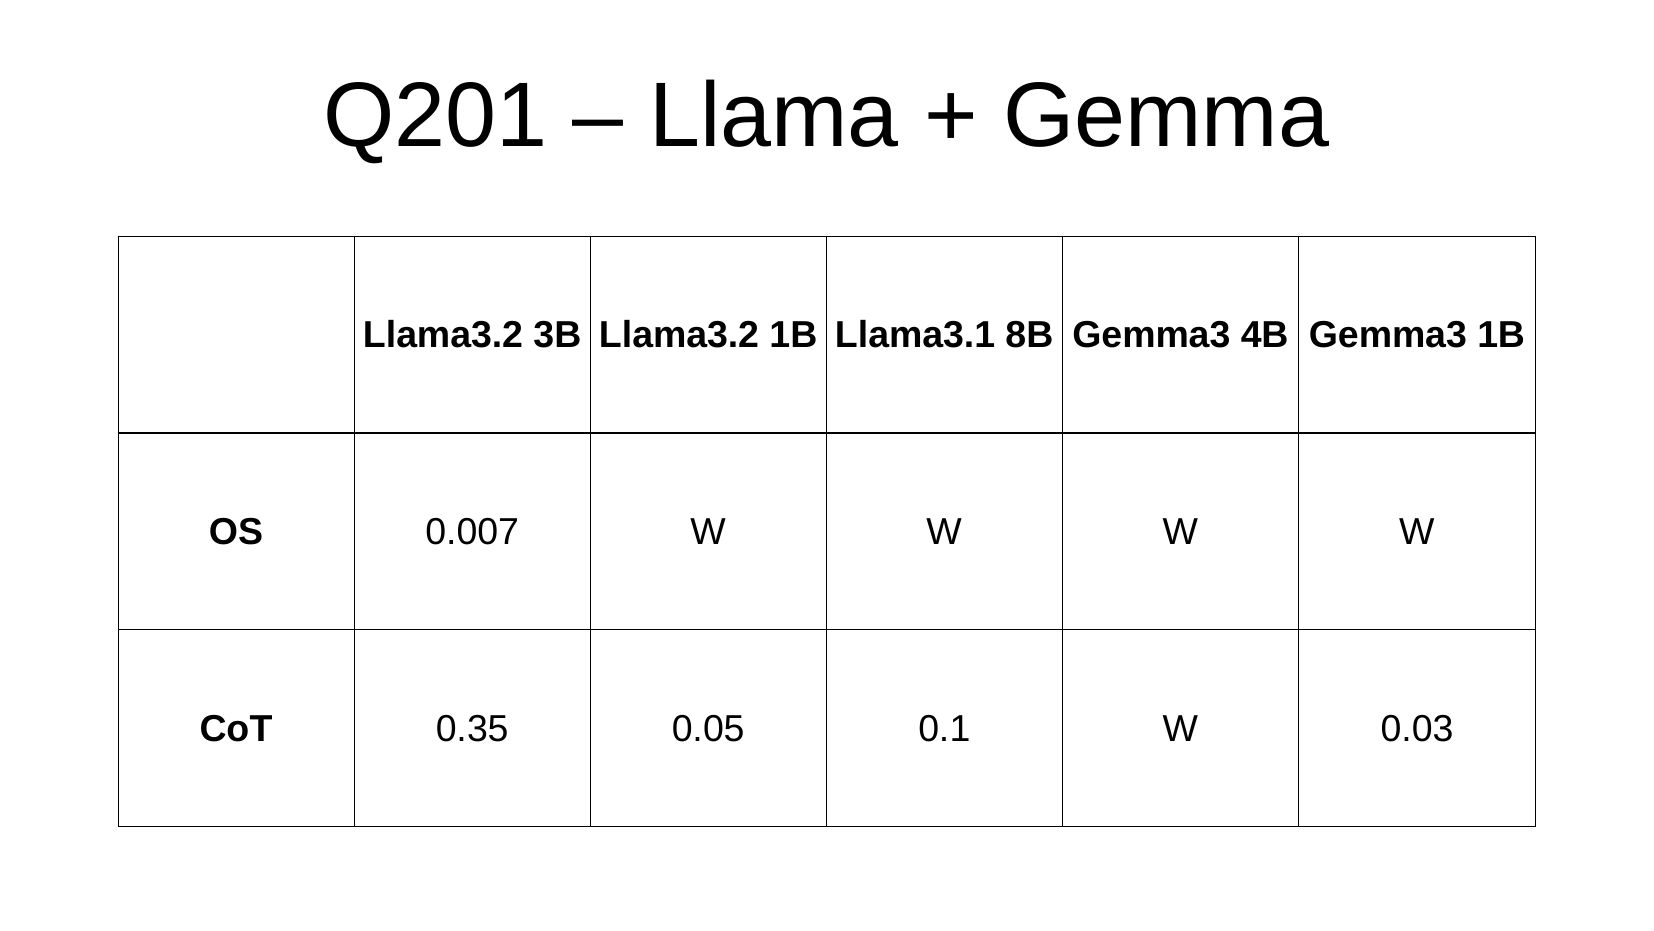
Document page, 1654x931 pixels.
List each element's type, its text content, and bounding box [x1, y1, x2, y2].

table_cell W [591, 434, 826, 629]
table_cell 0.35 [355, 630, 590, 826]
table_header Llama3.2 3B [355, 237, 590, 432]
table_cell 0.1 [827, 630, 1062, 826]
table_header Gemma3 4B [1063, 237, 1298, 432]
table_header Gemma3 1B [1299, 237, 1535, 432]
table_cell W [827, 434, 1062, 629]
title Q201 – Llama + Gemma [82, 37, 1571, 193]
table_cell 0.03 [1299, 630, 1535, 826]
table_cell 0.05 [591, 630, 826, 826]
table_cell W [1063, 434, 1298, 629]
table_cell OS [119, 434, 354, 629]
table_cell 0.007 [355, 434, 590, 629]
table_cell CoT [119, 630, 354, 826]
table_header [119, 237, 354, 432]
table_header Llama3.1 8B [827, 237, 1062, 432]
table_cell W [1063, 630, 1298, 826]
table_header Llama3.2 1B [591, 237, 826, 432]
table_cell W [1299, 434, 1535, 629]
